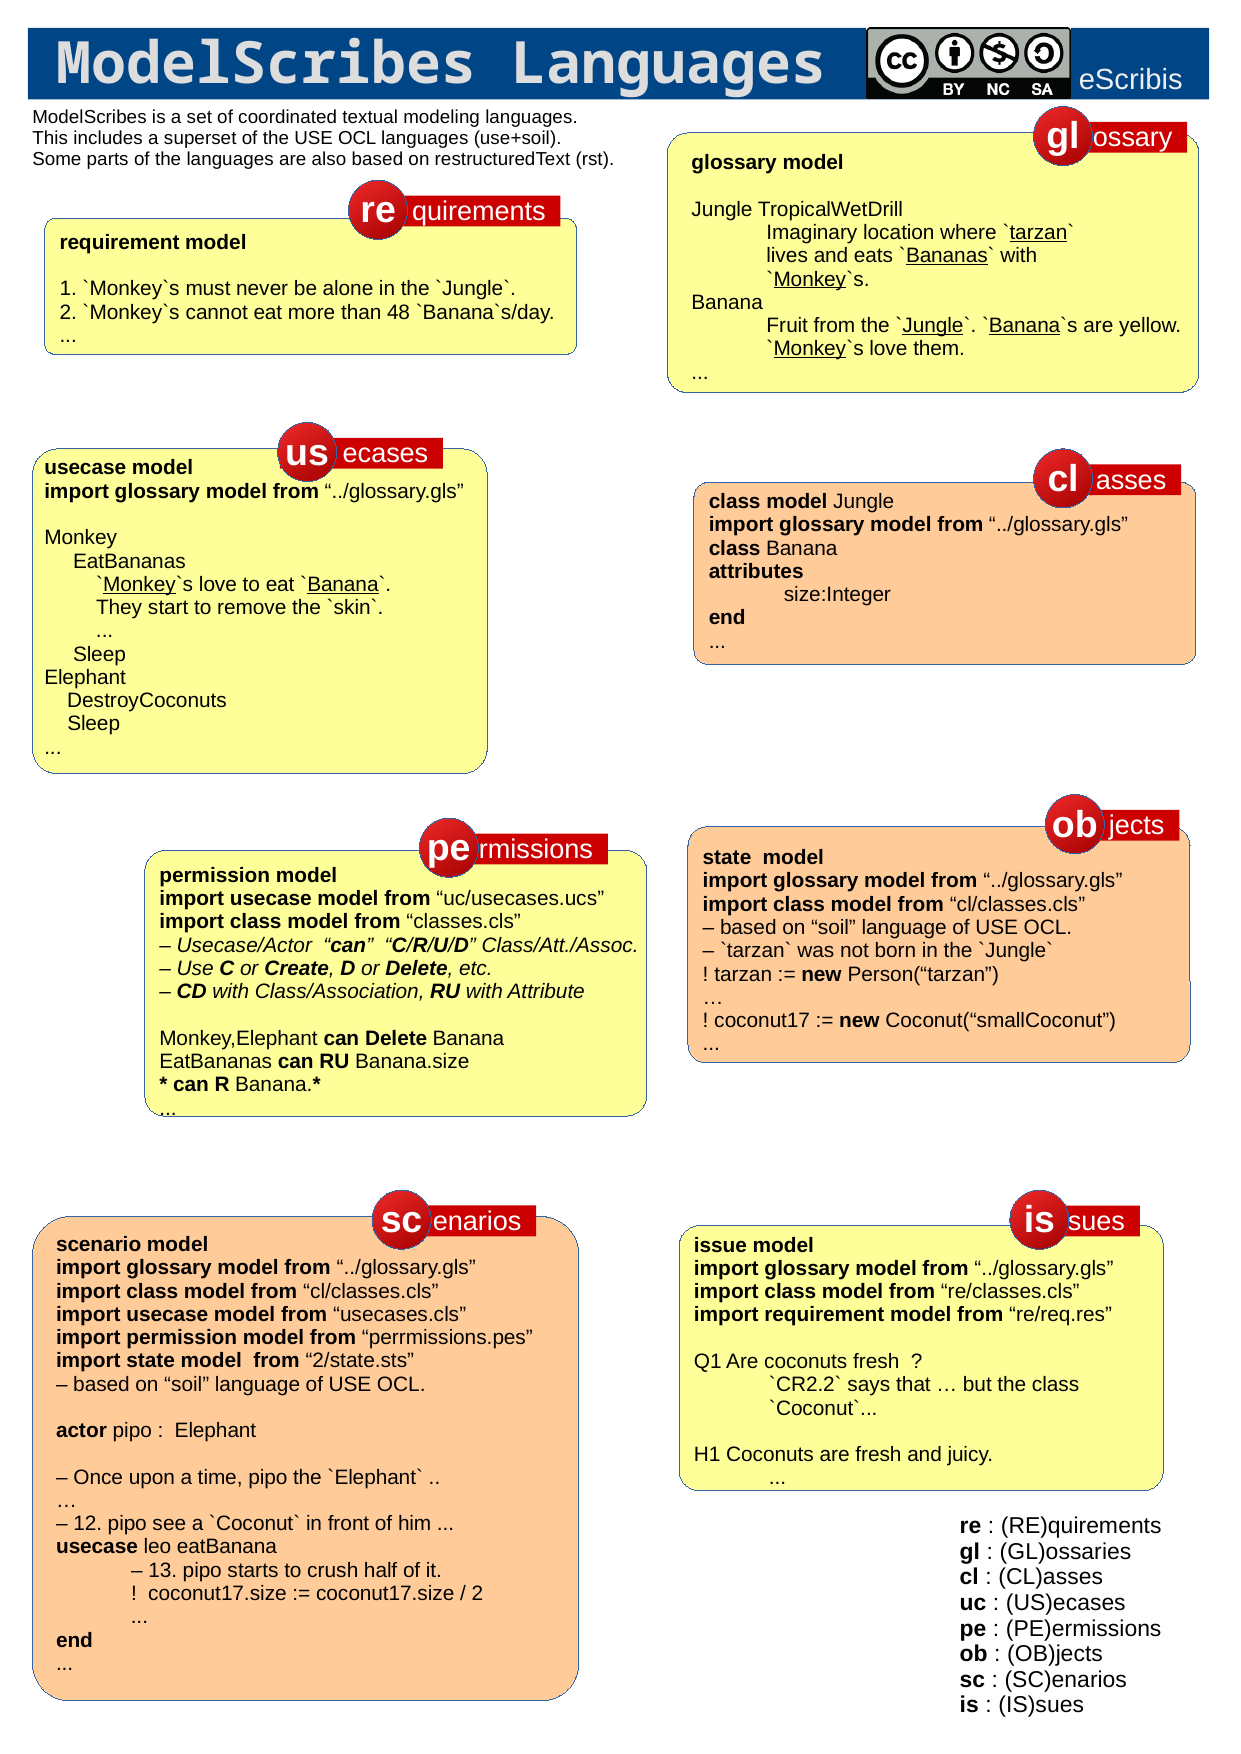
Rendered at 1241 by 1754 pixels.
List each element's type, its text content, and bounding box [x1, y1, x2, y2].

text_box ModelScribes Languages [6, 17, 842, 103]
text_box sc [372, 1190, 432, 1250]
text_box [1180, 828, 1189, 838]
text_box sues [1065, 1205, 1140, 1237]
text_box pe [419, 818, 479, 878]
text_box ecases [332, 437, 443, 469]
text_box [46, 218, 351, 223]
text_box state model import glossary model from “../glossary.gls” import class model from “cl/classes.cls” – based on “soil” language of USE OCL. – `tarzan` was not born in the `Jungle` ! tarzan := new Person(“tarzan”) … ! coconut17 := new Coconut(“smallCoconut”) ... [687, 838, 1205, 1087]
text_box [842, 27, 1052, 100]
text_box [32, 1230, 41, 1687]
text_box re : (RE)quirements gl : (GL)ossaries cl : (CL)asses uc : (US)ecases pe : (PE)ermissions ob : (OB)jects sc : (SC)enarios is : (IS)sues [944, 1505, 1184, 1725]
text_box [608, 850, 641, 856]
text_box [561, 218, 575, 223]
text_box [537, 1216, 565, 1225]
text_box rmissions [474, 833, 608, 865]
text_box ossary [1088, 121, 1188, 153]
text_box [1188, 135, 1197, 143]
text_box ob [1045, 794, 1105, 854]
picture [866, 27, 1071, 99]
text_box class model Jungle import glossary model from “../glossary.gls” class Banana attributes size:Integer end ... [693, 482, 1211, 733]
text_box requirement model 1. `Monkey`s must never be alone in the `Jungle`. 2. `Monkey`s cannot eat more than 48 `Banana`s/day. ... [44, 223, 591, 355]
text_box eScribis [1052, 56, 1209, 104]
text_box ModelScribes is a set of coordinated textual modeling languages. This includes a superset of the USE OCL languages (use+soil). Some parts of the languages are also based on restructuredText (rst). [17, 98, 629, 177]
text_box asses [1088, 464, 1182, 496]
text_box [1071, 27, 1210, 100]
text_box cl [1033, 448, 1093, 508]
text_box permission model import usecase model from “uc/usecases.ucs” import class model from “classes.cls” – Usecase/Actor “can” “C/R/U/D” Class/Att./Assoc. – Use C or Create, D or Delete, etc. – CD with Class/Association, RU with Attribute Monkey,Elephant can Delete Banana EatBananas can RU Banana.size * can R Banana.* ... [144, 856, 662, 1151]
text_box enarios [427, 1205, 537, 1237]
text_box glossary model Jungle TropicalWetDrill Imaginary location where `tarzan` lives and eats `Bananas` with `Monkey`s. Banana Fruit from the `Jungle`. `Banana`s are yellow. `Monkey`s love them. ... [676, 143, 1223, 393]
text_box [689, 826, 1048, 838]
text_box issue model import glossary model from “../glossary.gls” import class model from “re/classes.cls” import requirement model from “re/req.res” Q1 Are coconuts fresh ? `CR2.2` says that … but the class `Coconut`... H1 Coconuts are fresh and juicy. ... [679, 1225, 1182, 1497]
text_box re [348, 180, 408, 240]
text_box us [277, 422, 337, 482]
text_box usecase model import glossary model from “../glossary.gls” Monkey EatBananas `Monkey`s love to eat `Banana`. They start to remove the `skin`. ... Sleep Elephant DestroyCoconuts Sleep ... [29, 448, 502, 767]
text_box [46, 1216, 372, 1225]
text_box [667, 132, 1034, 389]
text_box [40, 767, 479, 774]
text_box quirements [403, 195, 561, 227]
text_box gl [1033, 106, 1093, 166]
text_box jects [1100, 809, 1180, 841]
text_box [151, 850, 420, 856]
text_box scenario model import glossary model from “../glossary.gls” import class model from “cl/classes.cls” import usecase model from “usecases.cls” import permission model from “perrmissions.pes” import state model from “2/state.sts” – based on “soil” language of USE OCL. actor pipo : Elephant – Once upon a time, pipo the `Elephant` .. … – 12. pipo see a `Coconut` in front of him ... usecase leo eatBanana – 13. pipo starts to crush half of it. ! coconut17.size := coconut17.size / 2 ... end ... [41, 1225, 618, 1706]
text_box is [1009, 1190, 1070, 1250]
